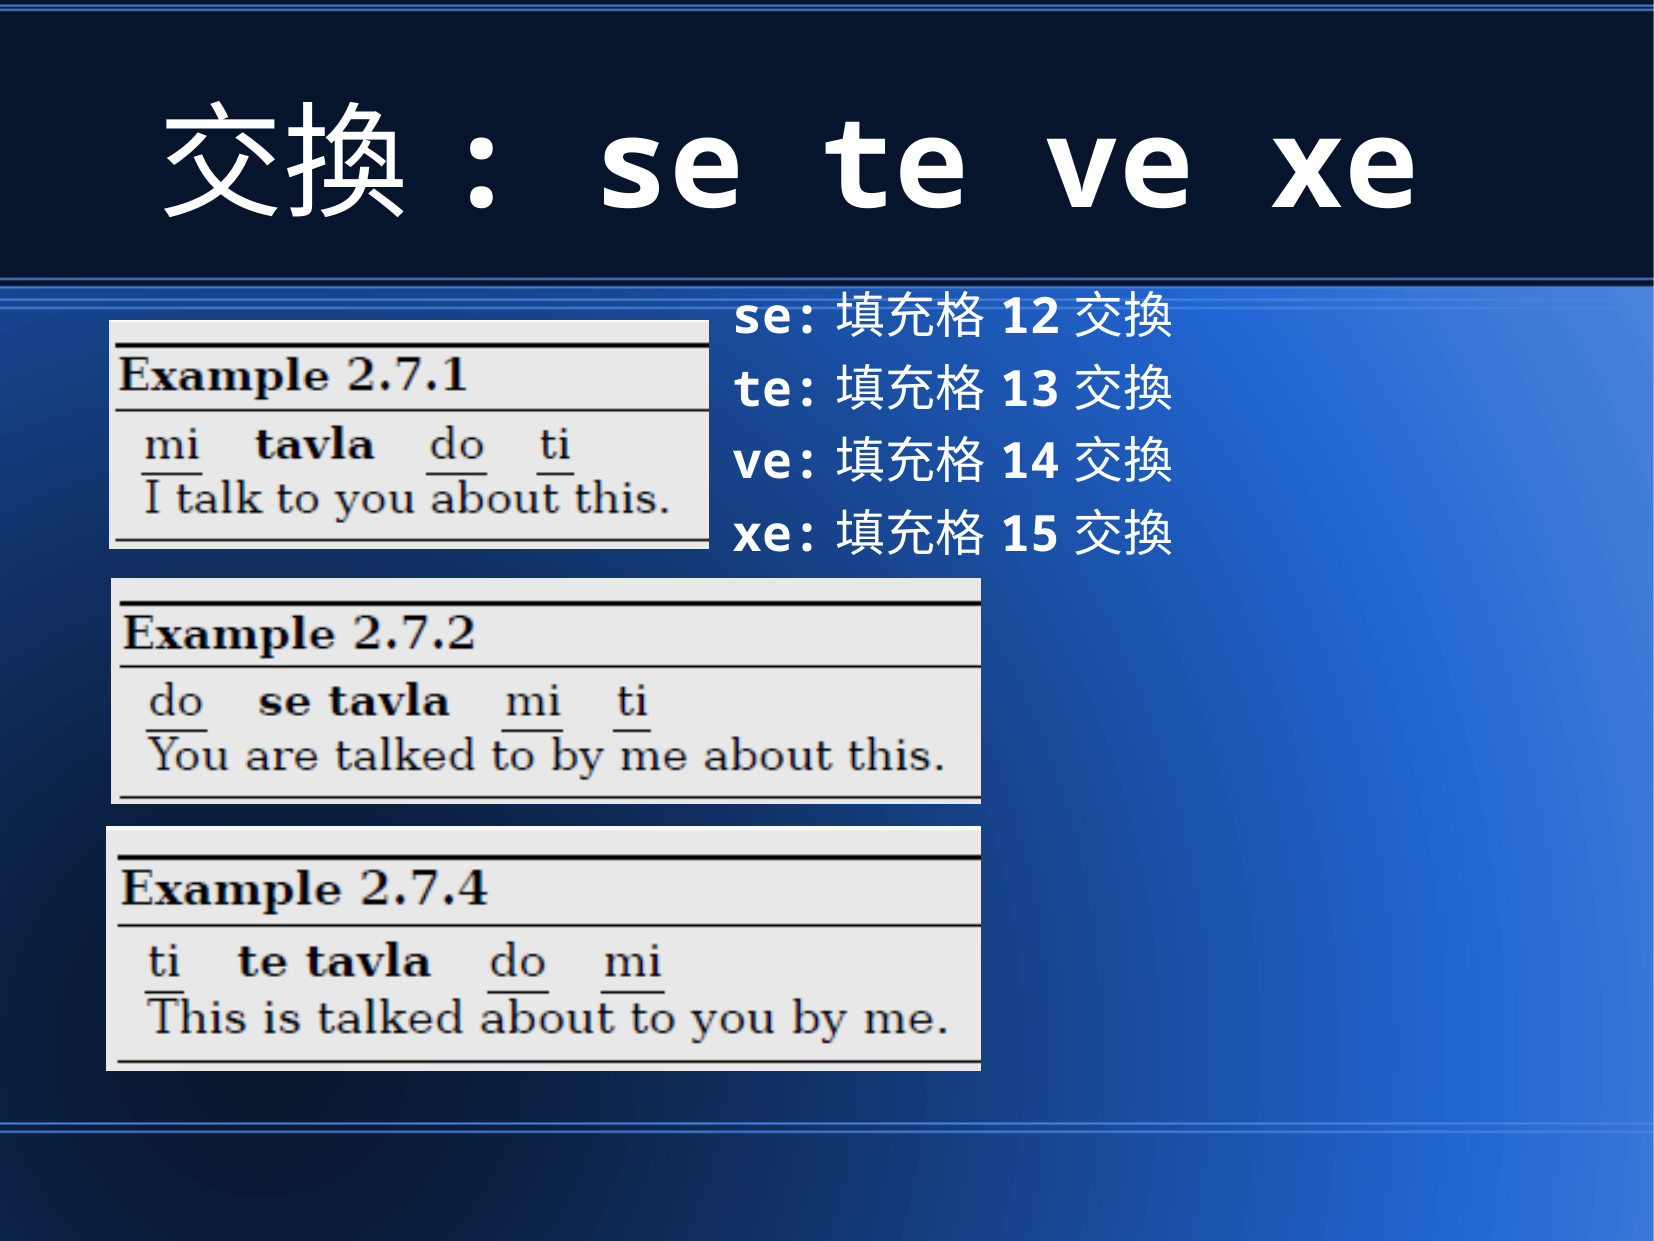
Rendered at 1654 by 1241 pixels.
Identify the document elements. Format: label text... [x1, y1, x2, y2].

picture [0, 0, 1654, 1241]
title 交換: se te ve xe [82, 49, 1571, 257]
text_box se:填充格12交換 te:填充格13交換 ve:填充格14交換 xe:填充格15交換 [732, 301, 1515, 542]
